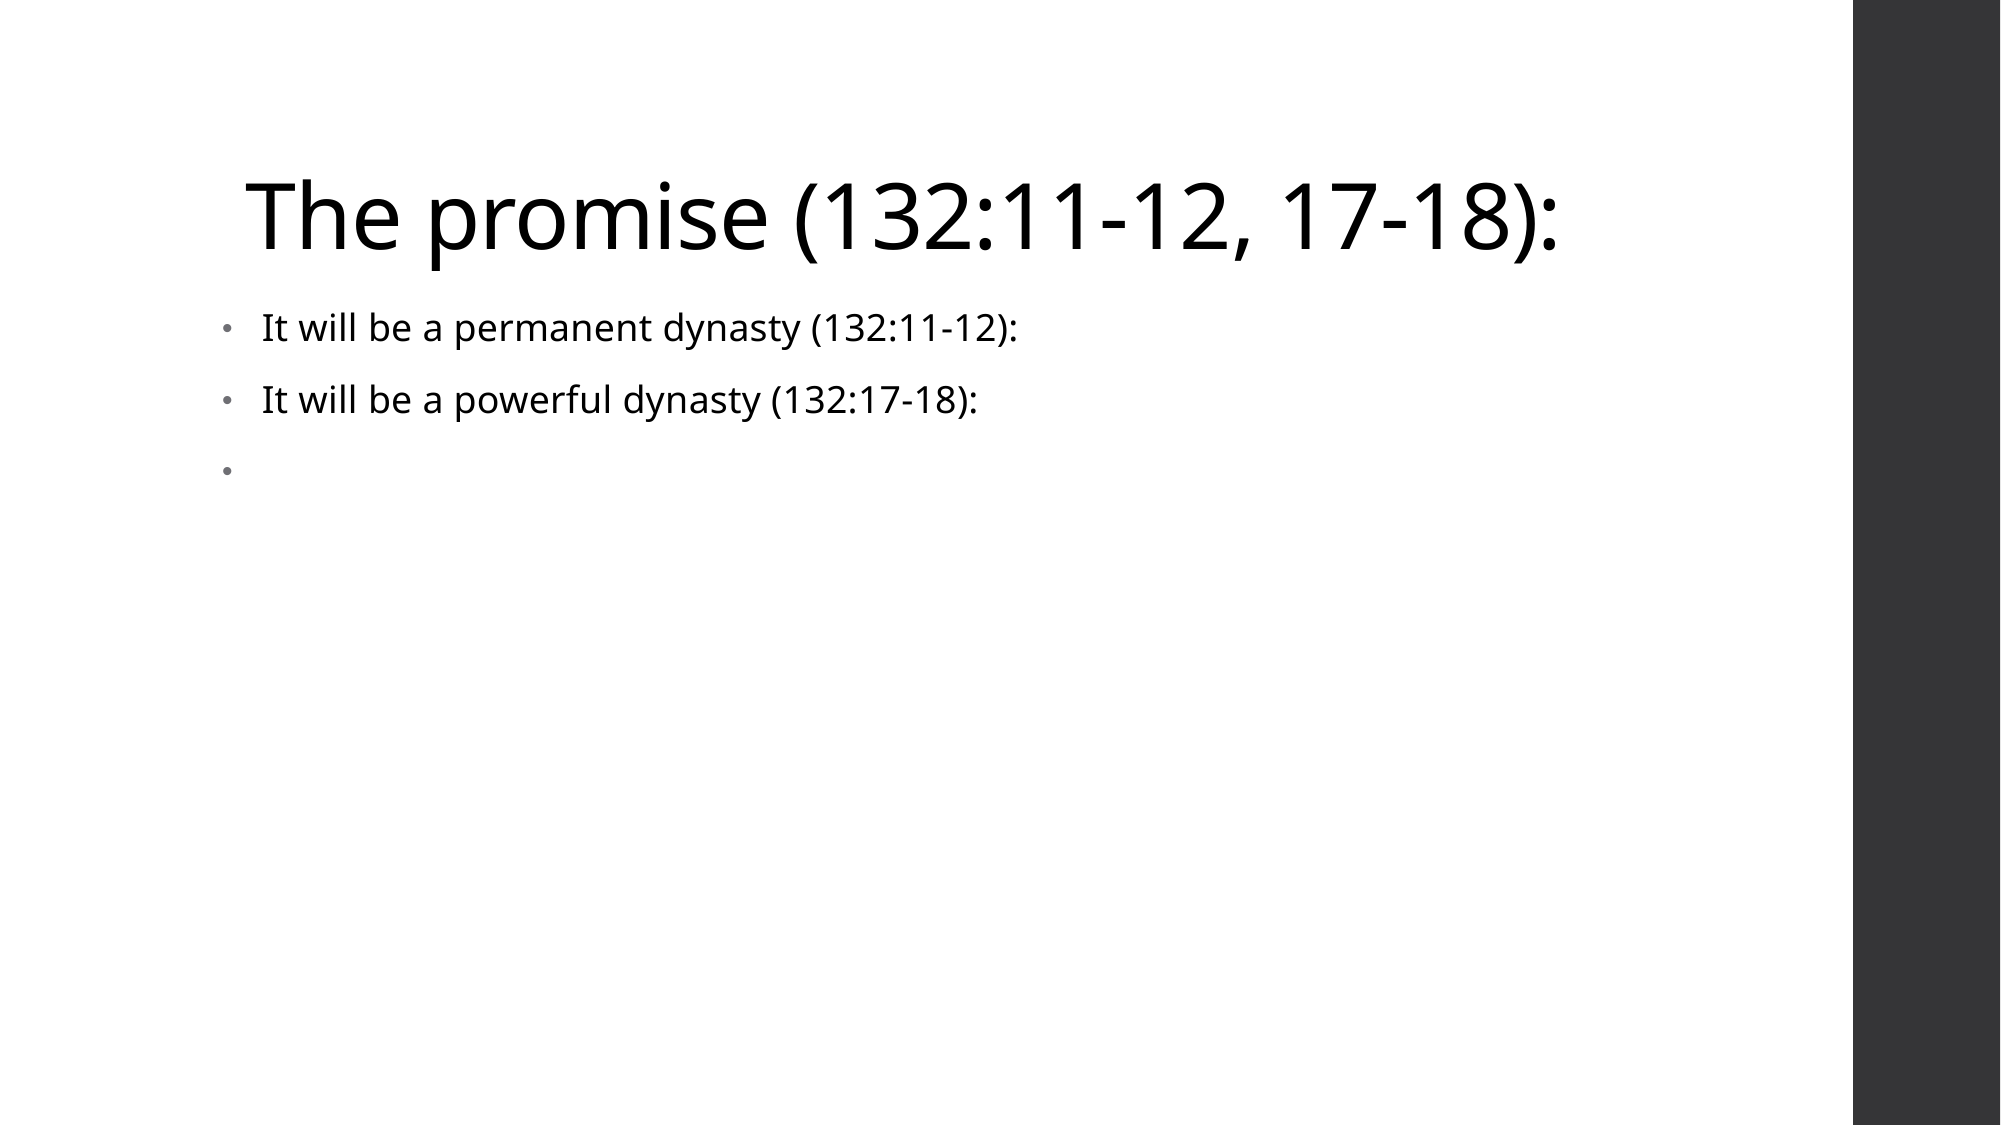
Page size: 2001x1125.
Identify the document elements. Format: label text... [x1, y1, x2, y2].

title The promise (132:11-12, 17-18): [206, 60, 1797, 278]
list It will be a permanent dynasty (132:11-12): It will be a powerful dynasty (132:17-18): [206, 299, 1617, 1014]
